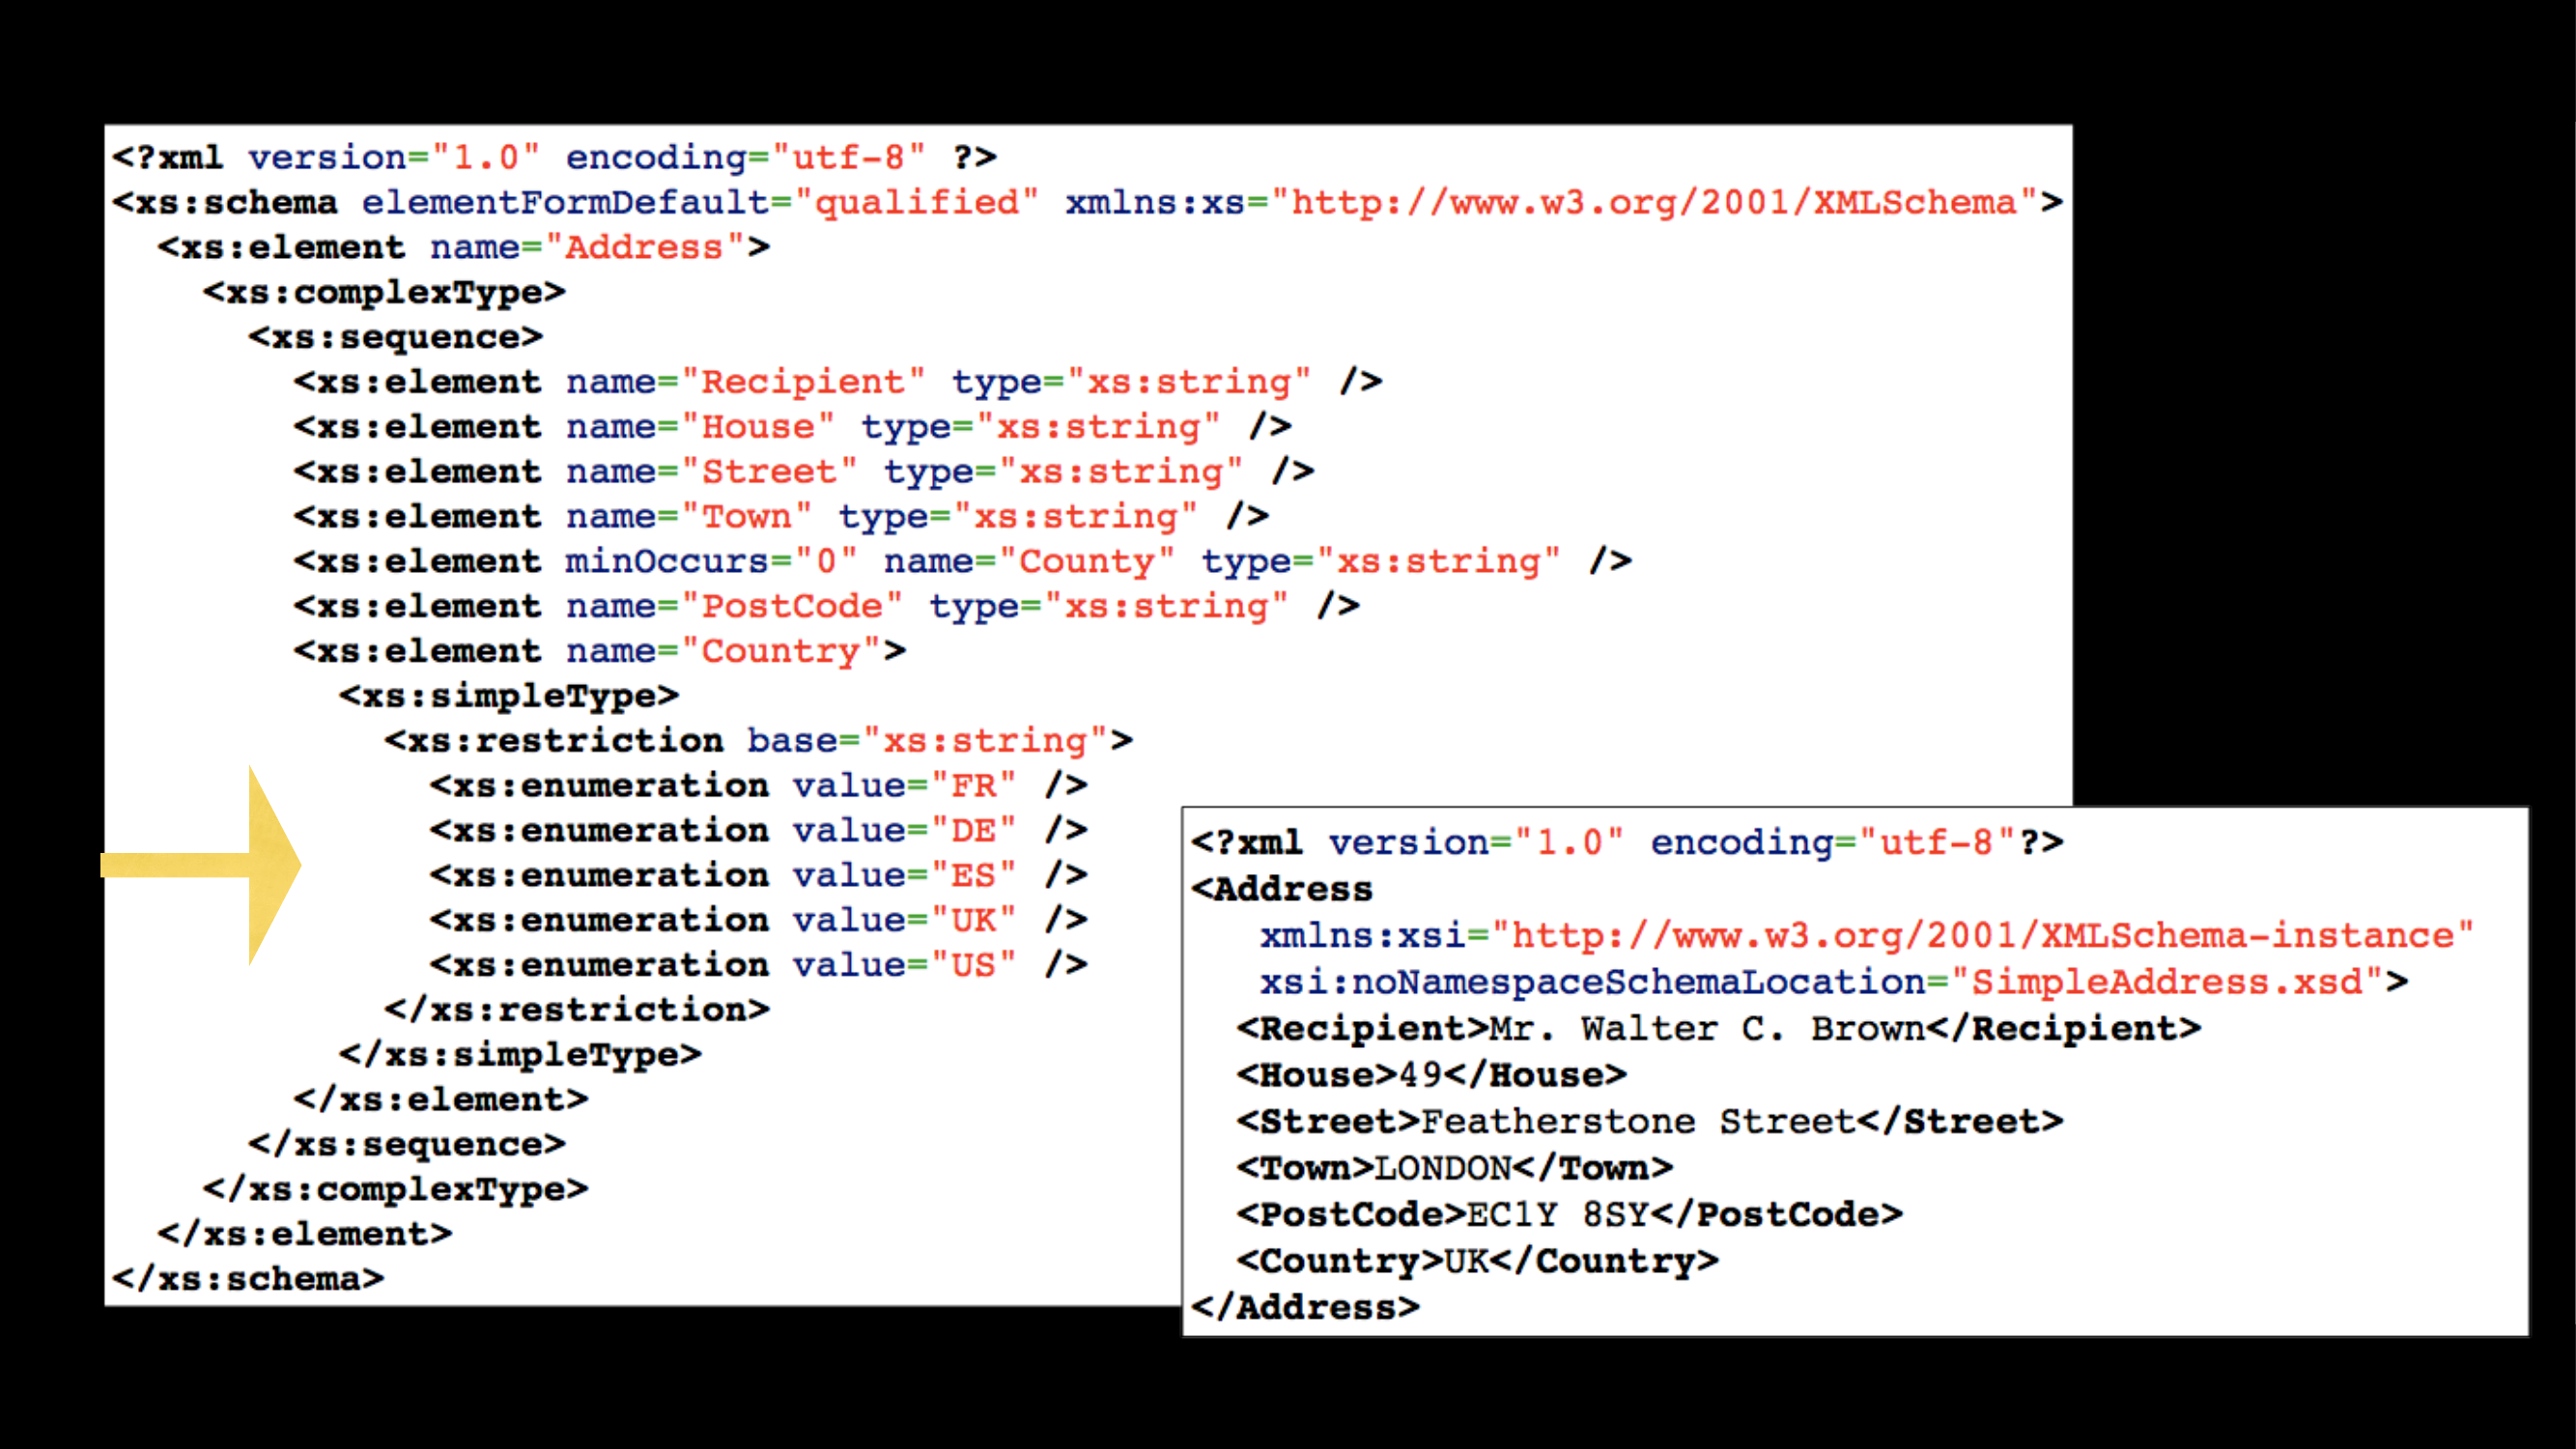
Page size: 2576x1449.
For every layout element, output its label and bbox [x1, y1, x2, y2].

text_box [100, 764, 302, 966]
picture [94, 115, 2537, 1344]
